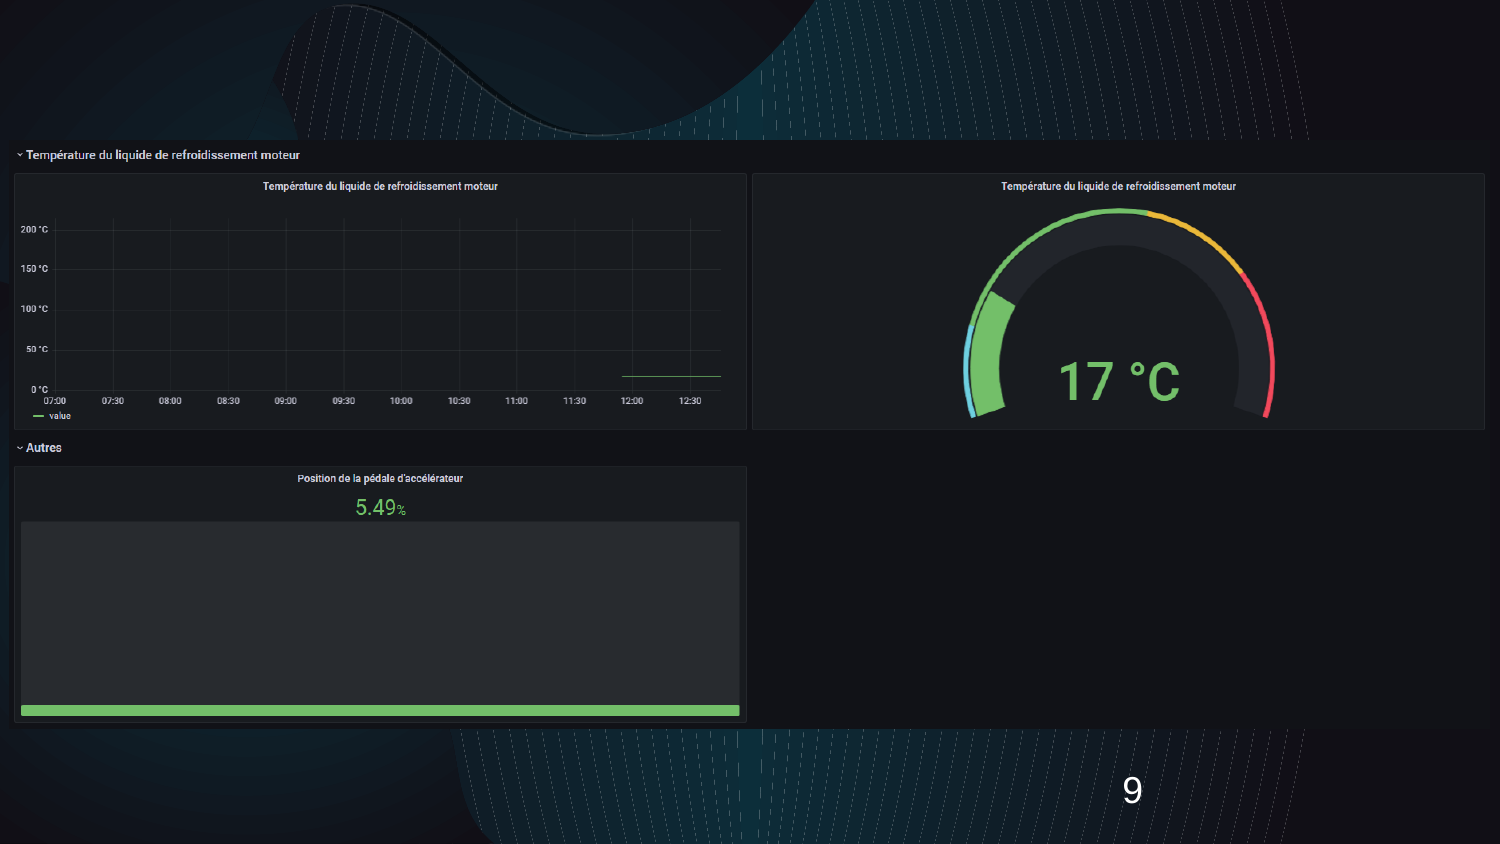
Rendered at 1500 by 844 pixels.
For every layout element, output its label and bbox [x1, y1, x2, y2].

picture [9, 140, 1490, 729]
